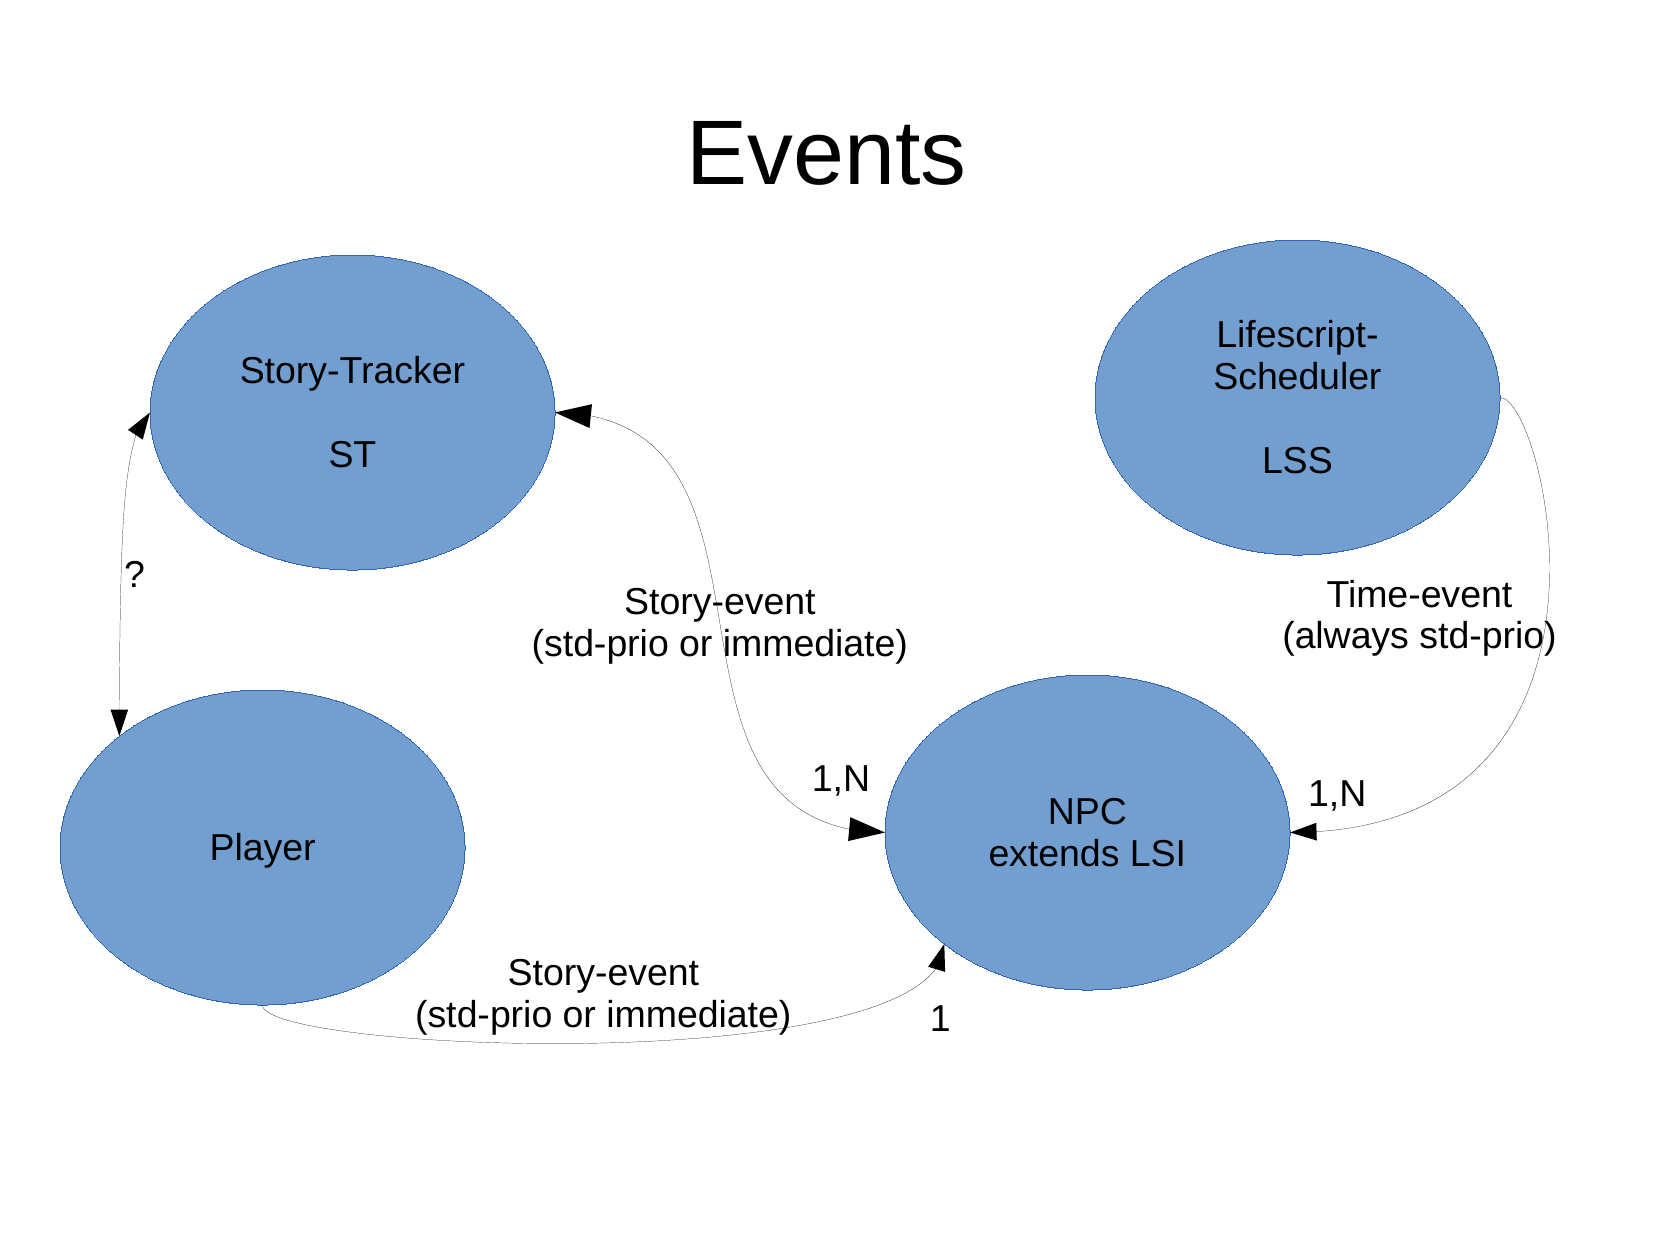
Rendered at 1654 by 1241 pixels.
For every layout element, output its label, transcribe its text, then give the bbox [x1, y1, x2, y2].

title Events [82, 49, 1571, 257]
text_box 1,N [1293, 765, 1382, 822]
text_box NPC extends LSI [885, 675, 1291, 991]
text_box 1 [915, 990, 966, 1047]
text_box Story-Tracker ST [150, 255, 556, 571]
text_box Player [60, 690, 466, 1006]
text_box 1,N [797, 750, 886, 807]
text_box Lifescript- Scheduler LSS [1095, 240, 1501, 556]
